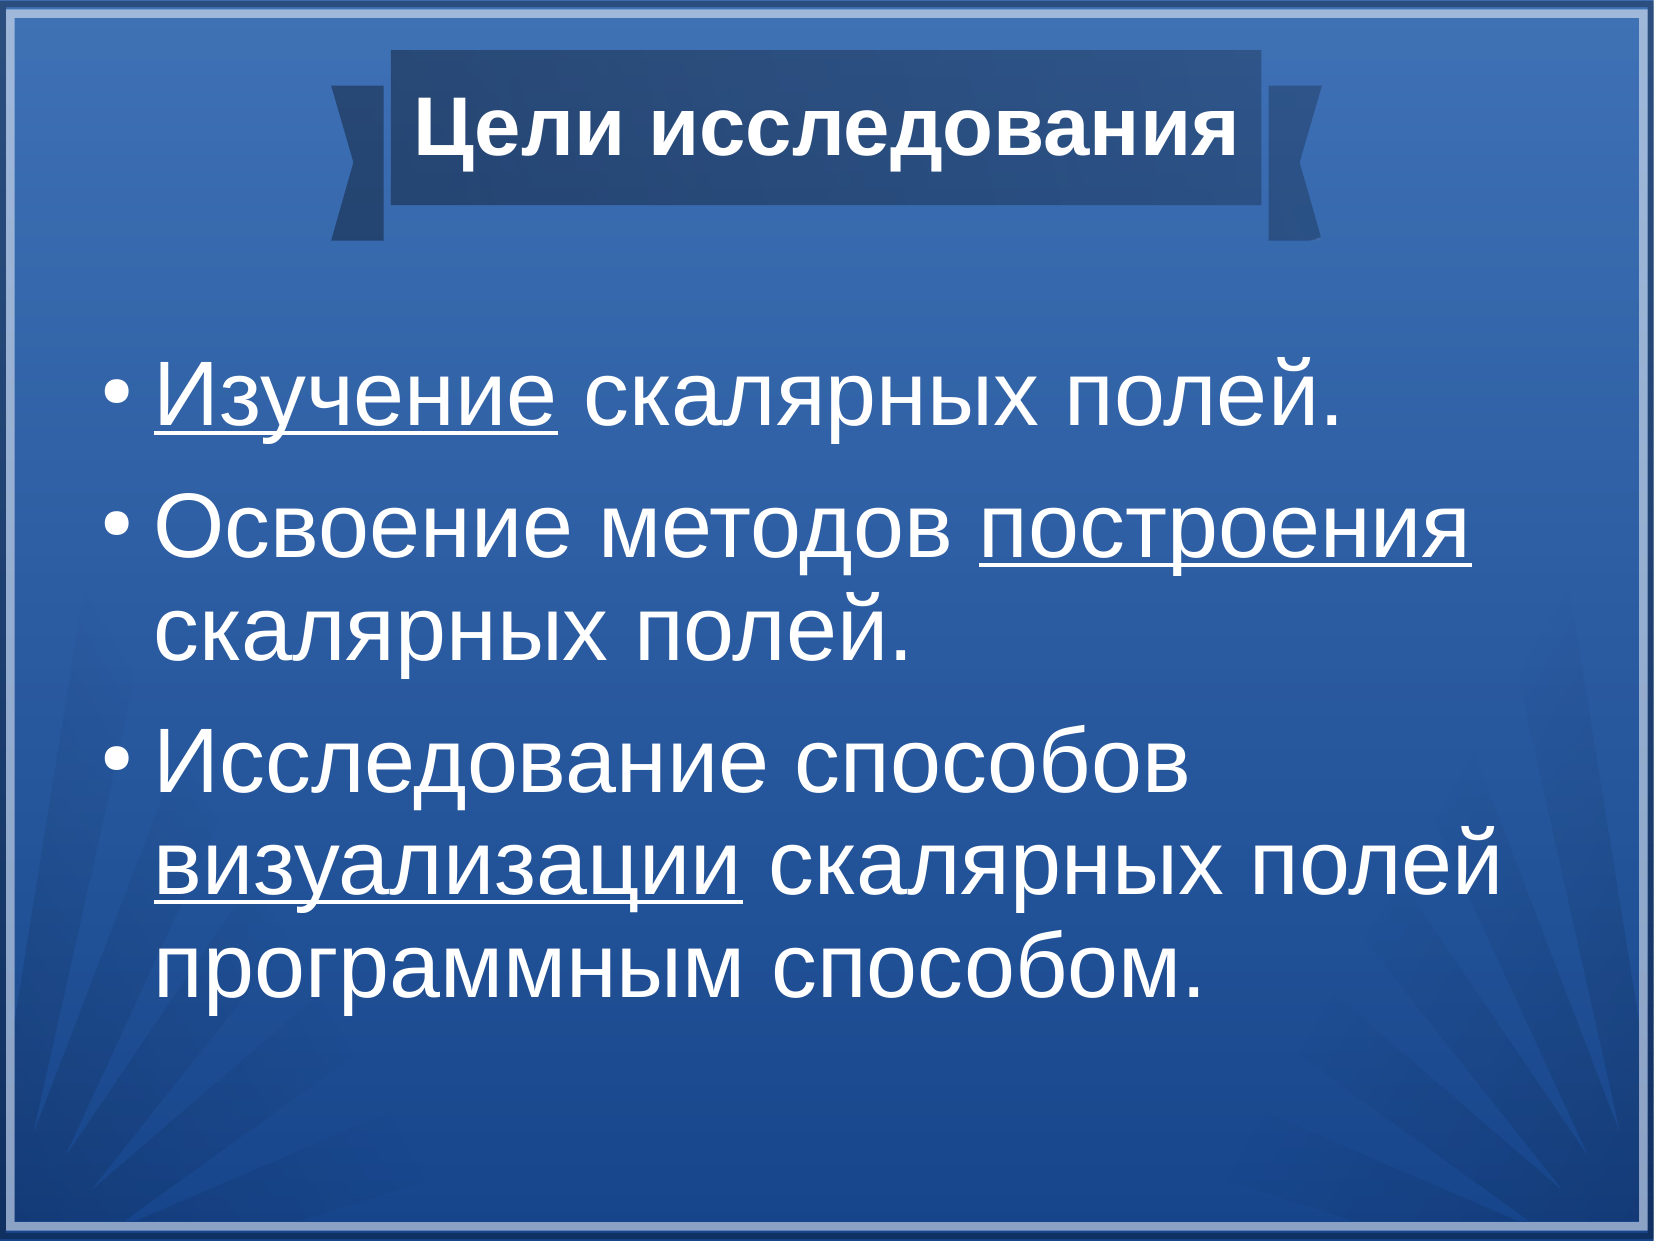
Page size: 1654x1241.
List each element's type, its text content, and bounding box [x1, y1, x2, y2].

title Цели исследования [389, 49, 1264, 205]
list Изучение скалярных полей. Освоение методов построения скалярных полей. Исследование способов визуализации скалярных полей программным способом. [82, 342, 1571, 1210]
